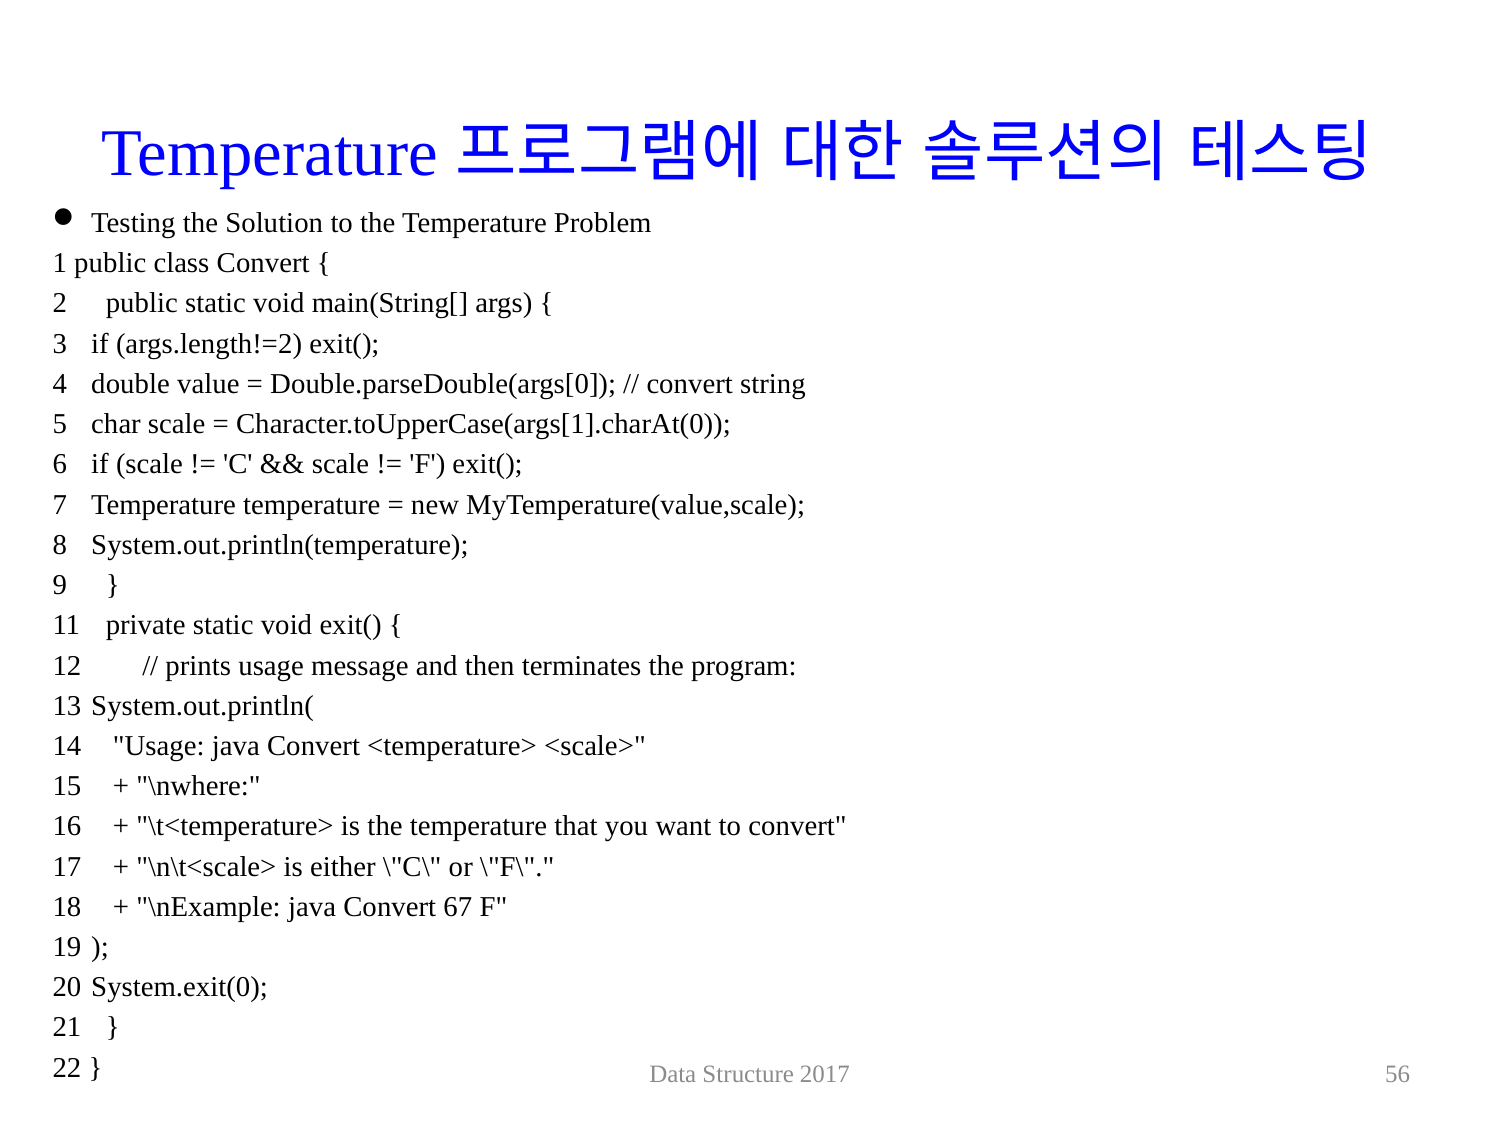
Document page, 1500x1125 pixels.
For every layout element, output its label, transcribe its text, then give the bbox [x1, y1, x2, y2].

footer Data Structure 2017 [512, 1042, 988, 1103]
title Temperature 프로그램에 대한 솔루션의 테스팅 [75, 45, 1425, 196]
list Testing the Solution to the Temperature Problem 1 public class Convert { 2 public static void main(String[] args) { 3 if (args.length!=2) exit(); 4 double value = Double.parseDouble(args[0]); // convert string 5 char scale = Character.toUpperCase(args[1].charAt(0)); 6 if (scale != 'C' && scale != 'F') exit(); 7 Temperature temperature = new MyTemperature(value,scale); 8 System.out.println(temperature); 9 } 11 private static void exit() { 12 // prints usage message and then terminates the program: 13 System.out.println( 14 "Usage: java Convert <temperature> <scale>" 15 + "\nwhere:" 16 + "\t<temperature> is the temperature that you want to convert" 17 + "\n\t<scale> is either \"C\" or \"F\"." 18 + "\nExample: java Convert 67 F" 19 ); 20 System.exit(0); 21 } 22 } [37, 196, 1450, 1094]
slide_number <숫자> [1074, 1042, 1425, 1103]
